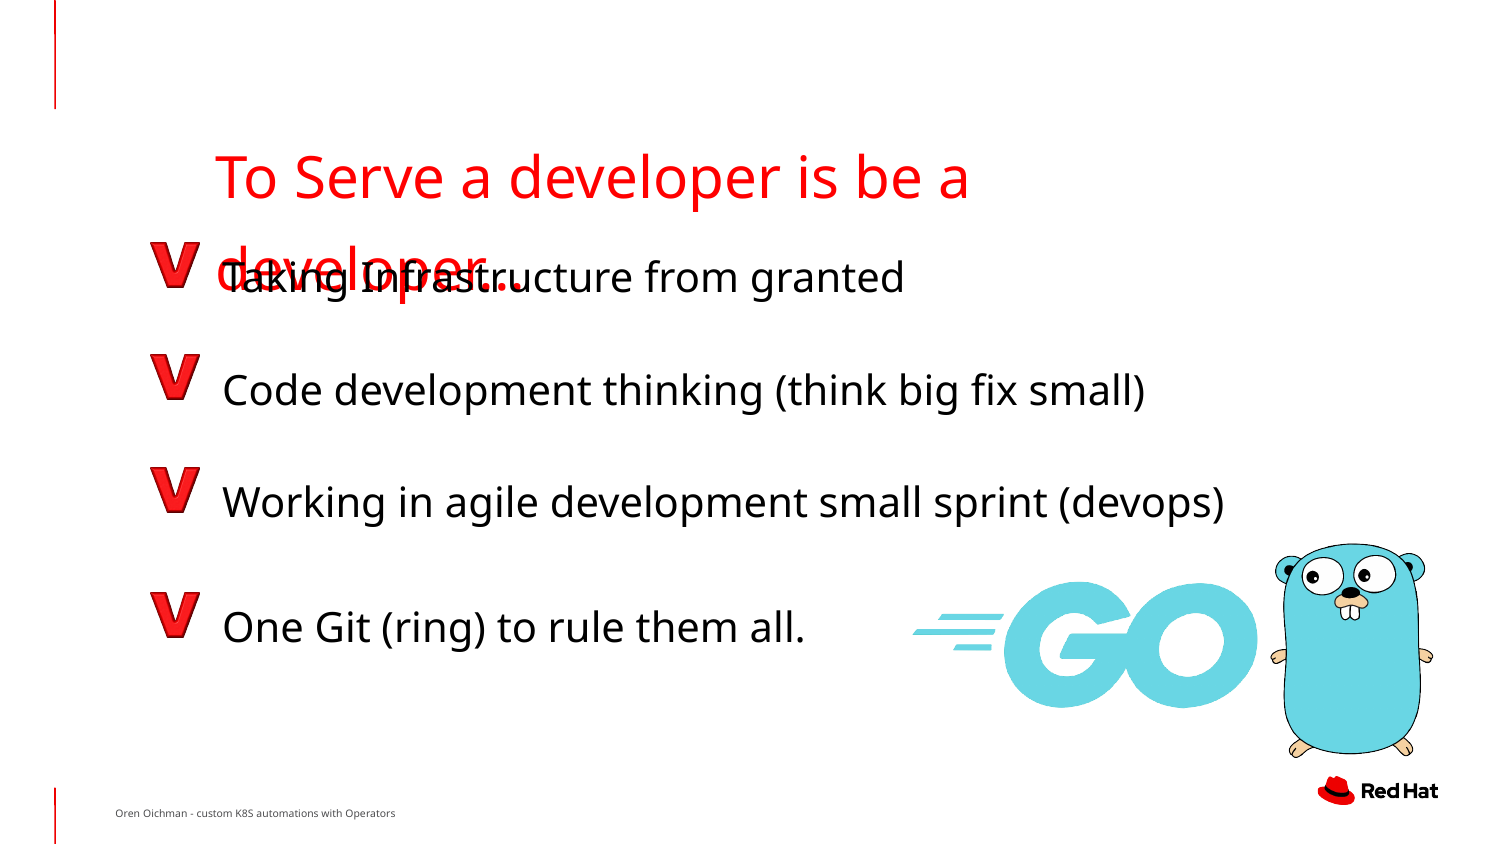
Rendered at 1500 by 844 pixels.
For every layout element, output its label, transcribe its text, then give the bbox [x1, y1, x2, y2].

title Taking Infrastructure from granted [222, 235, 1232, 305]
picture [150, 354, 200, 401]
title One Git (ring) to rule them all. [222, 585, 1232, 655]
title To Serve a developer is be a developer... [215, 119, 1285, 189]
picture [150, 467, 200, 513]
title Working in agile development small sprint (devops) [222, 460, 1232, 530]
title Code development thinking (think big fix small) [222, 348, 1232, 418]
picture [901, 500, 1452, 805]
subtitle Oren Oichman - custom K8S automations with Operators [115, 750, 1246, 820]
picture [150, 592, 200, 638]
picture [150, 242, 200, 288]
